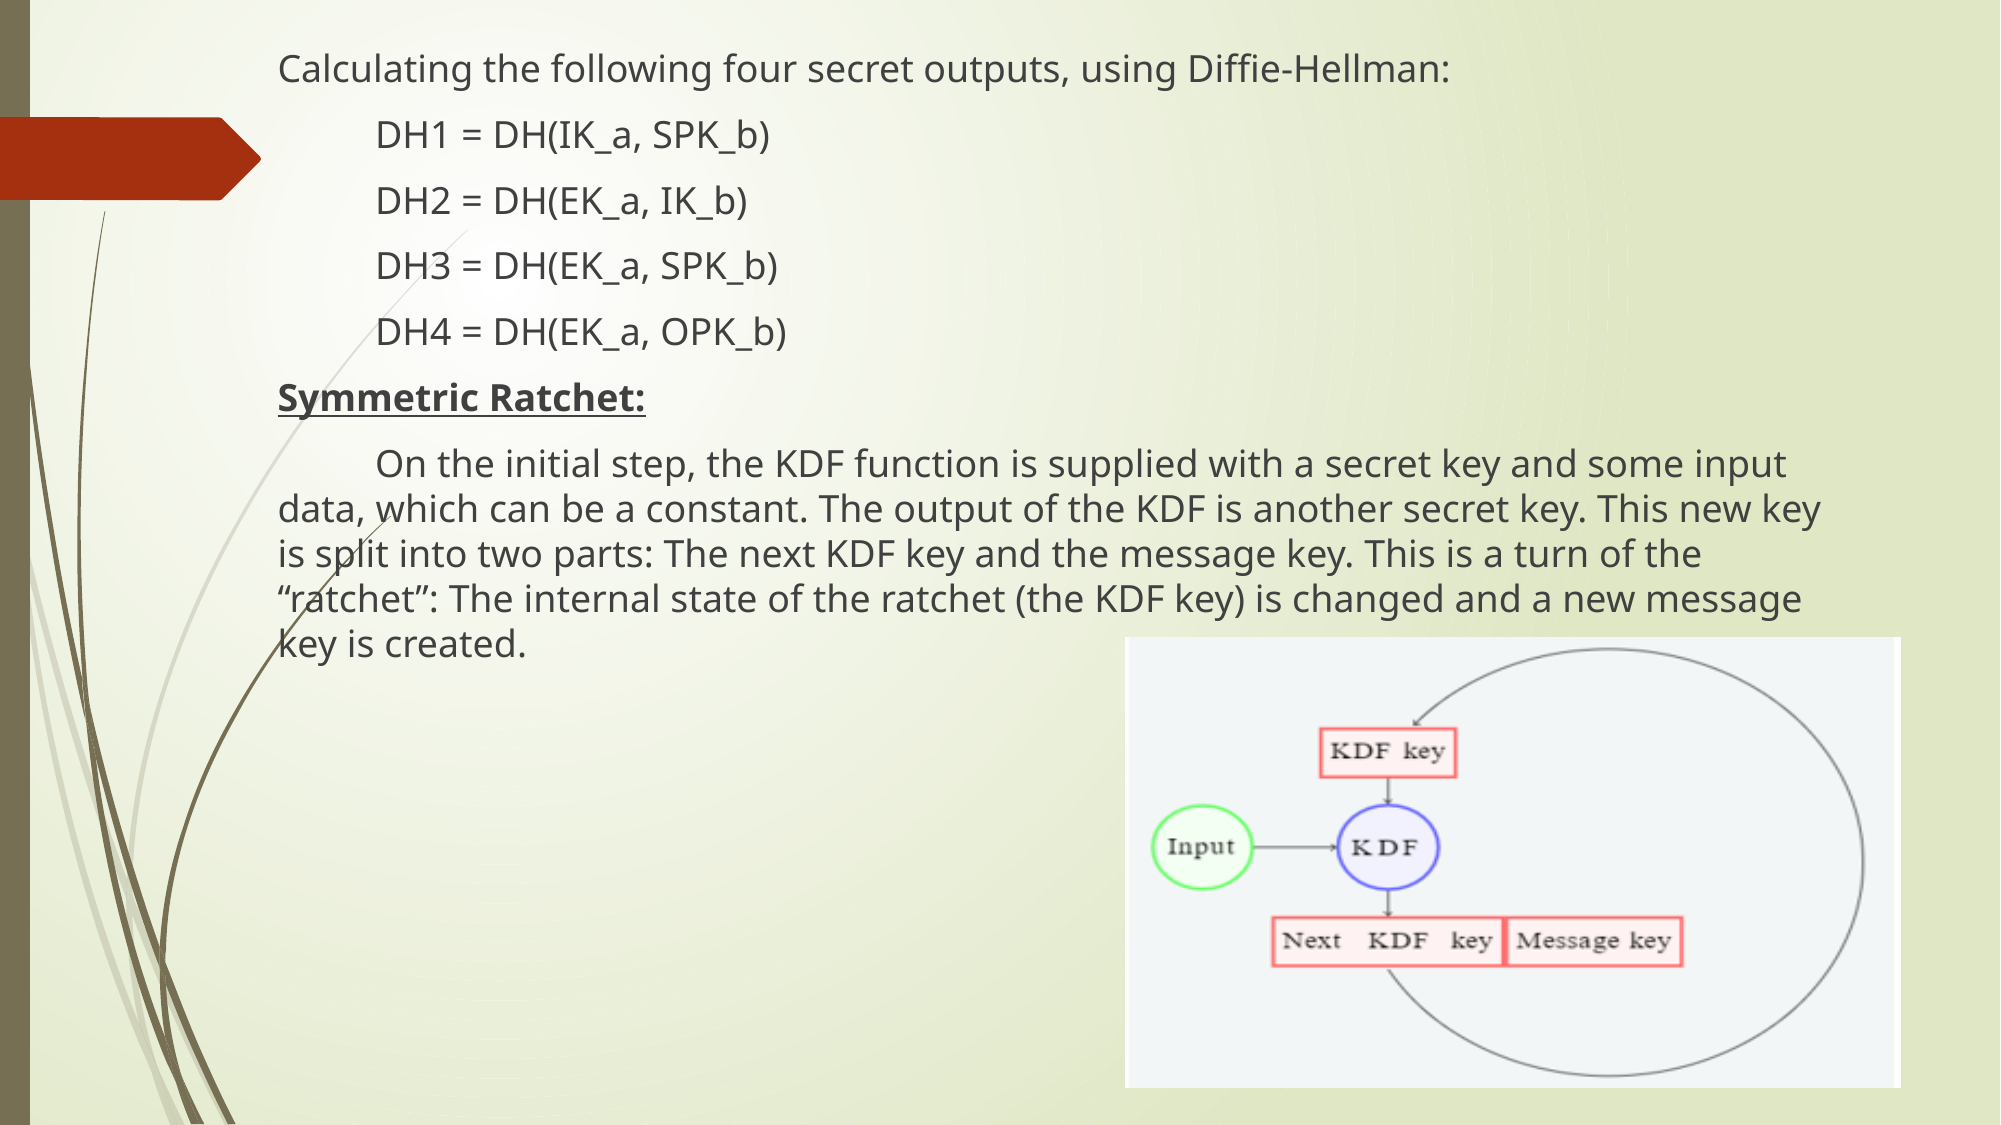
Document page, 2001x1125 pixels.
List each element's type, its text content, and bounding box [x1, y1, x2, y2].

list Calculating the following four secret outputs, using Diffie-Hellman: DH1 = DH(IK_a, SPK_b) DH2 = DH(EK_a, IK_b) DH3 = DH(EK_a, SPK_b) DH4 = DH(EK_a, OPK_b) Symmetric Ratchet: On the initial step, the KDF function is supplied with a secret key and some input data, which can be a constant. The output of the KDF is another secret key. This new key is split into two parts: The next KDF key and the message key. This is a turn of the “ratchet”: The internal state of the ratchet (the KDF key) is changed and a new message key is created. [262, 37, 1852, 896]
picture [1125, 637, 1901, 1088]
